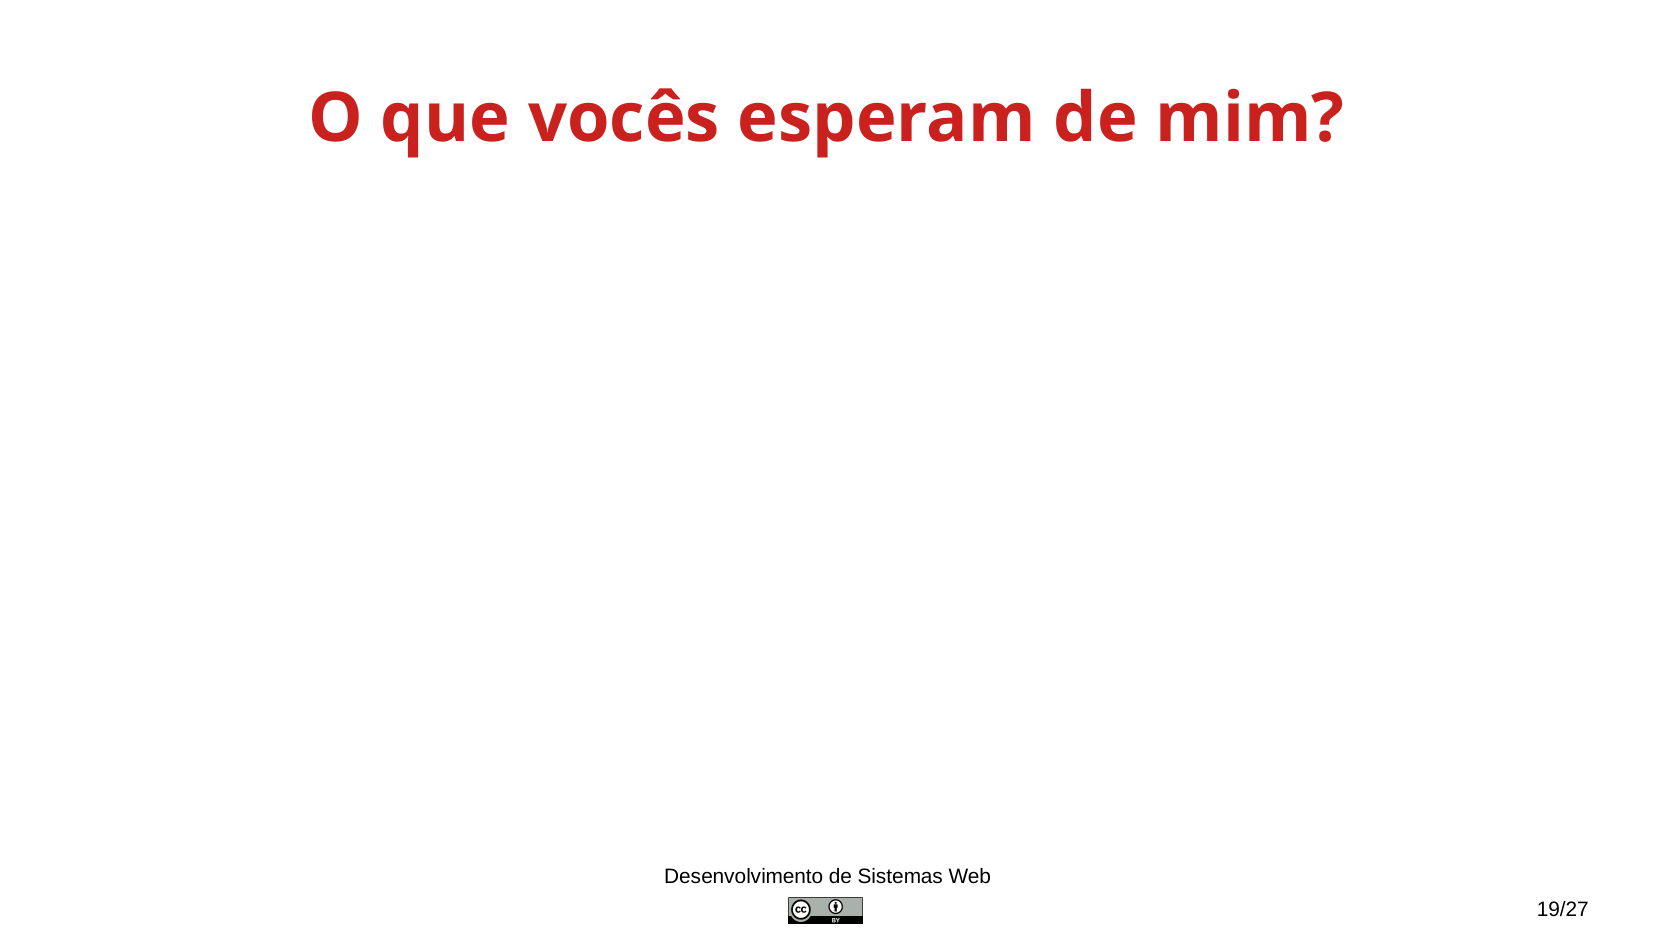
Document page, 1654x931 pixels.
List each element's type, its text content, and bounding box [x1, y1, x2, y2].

title O que vocês esperam de mim? [82, 37, 1571, 193]
picture [788, 897, 863, 924]
